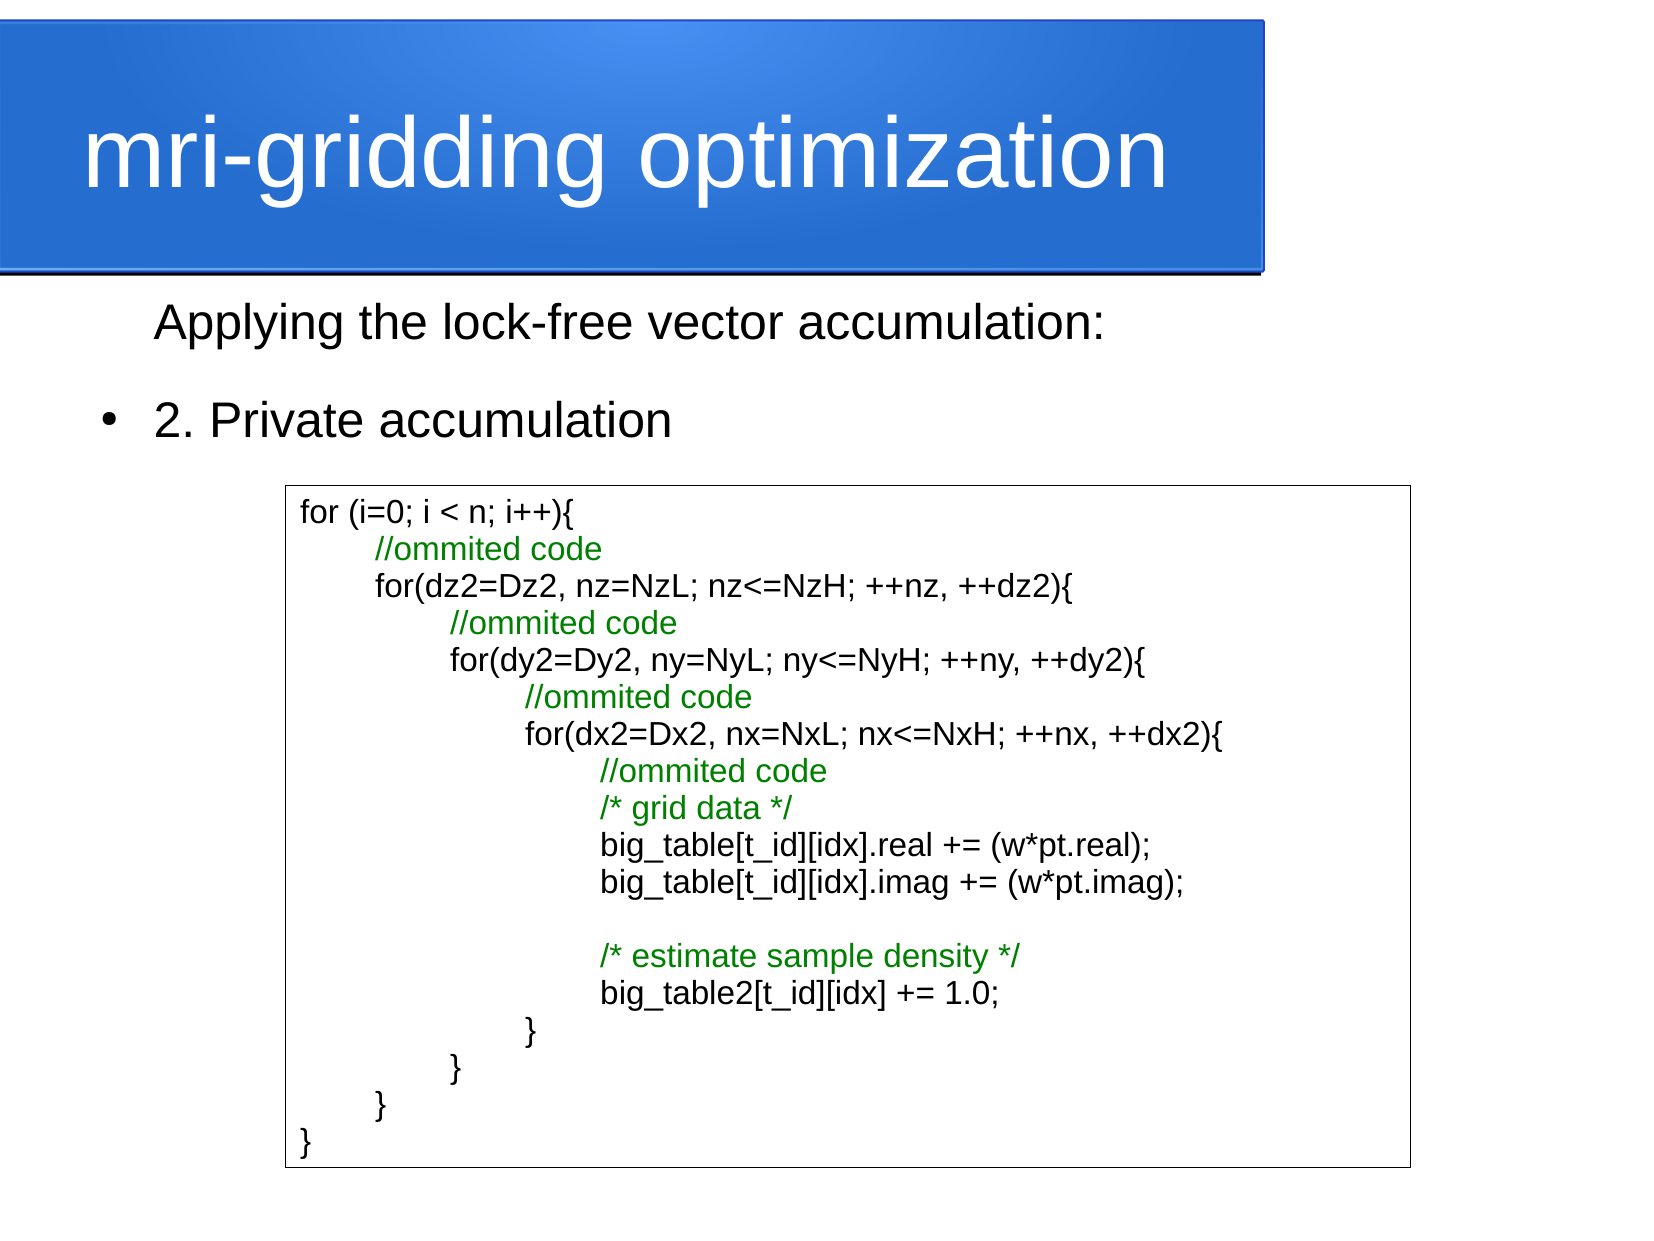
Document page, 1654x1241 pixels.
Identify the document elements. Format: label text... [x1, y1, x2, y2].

text_box for (i=0; i < n; i++){ //ommited code for(dz2=Dz2, nz=NzL; nz<=NzH; ++nz, ++dz2){ //ommited code for(dy2=Dy2, ny=NyL; ny<=NyH; ++ny, ++dy2){ //ommited code for(dx2=Dx2, nx=NxL; nx<=NxH; ++nx, ++dx2){ //ommited code /* grid data */ big_table[t_id][idx].real += (w*pt.real); big_table[t_id][idx].imag += (w*pt.imag); /* estimate sample density */ big_table2[t_id][idx] += 1.0; } } } } [285, 485, 1411, 1168]
title mri-gridding optimization [82, 49, 1250, 257]
list Applying the lock-free vector accumulation: 2. Private accumulation [82, 294, 1538, 1014]
